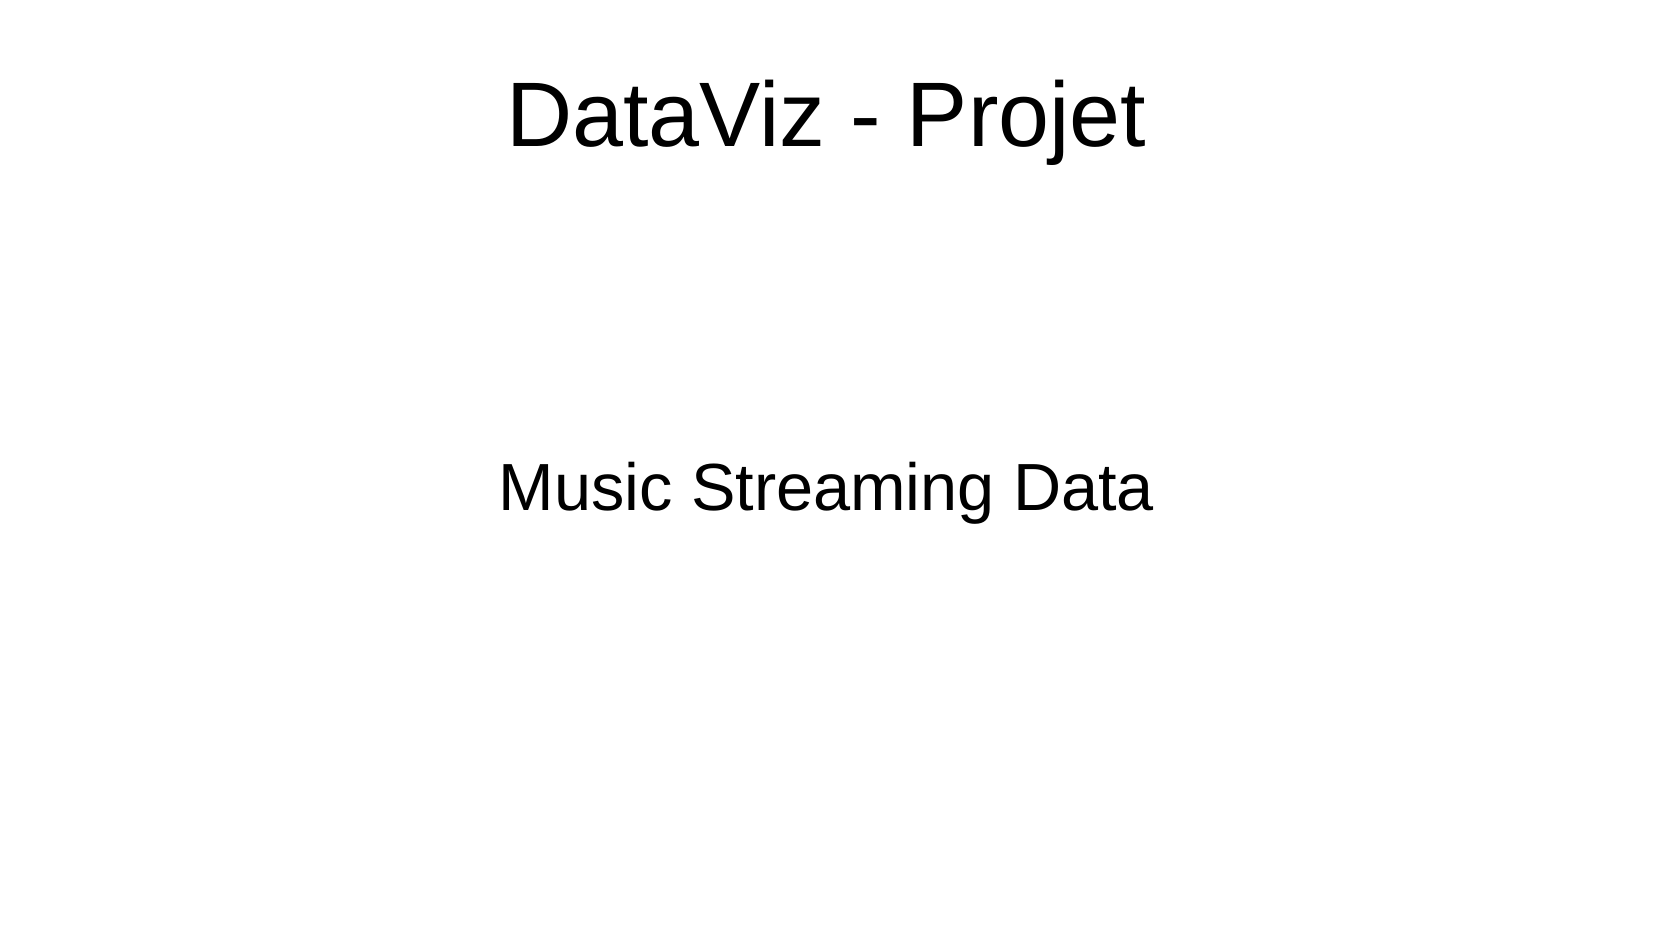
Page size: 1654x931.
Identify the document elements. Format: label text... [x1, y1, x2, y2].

title DataViz - Projet [82, 37, 1571, 193]
subtitle Music Streaming Data [82, 217, 1571, 758]
